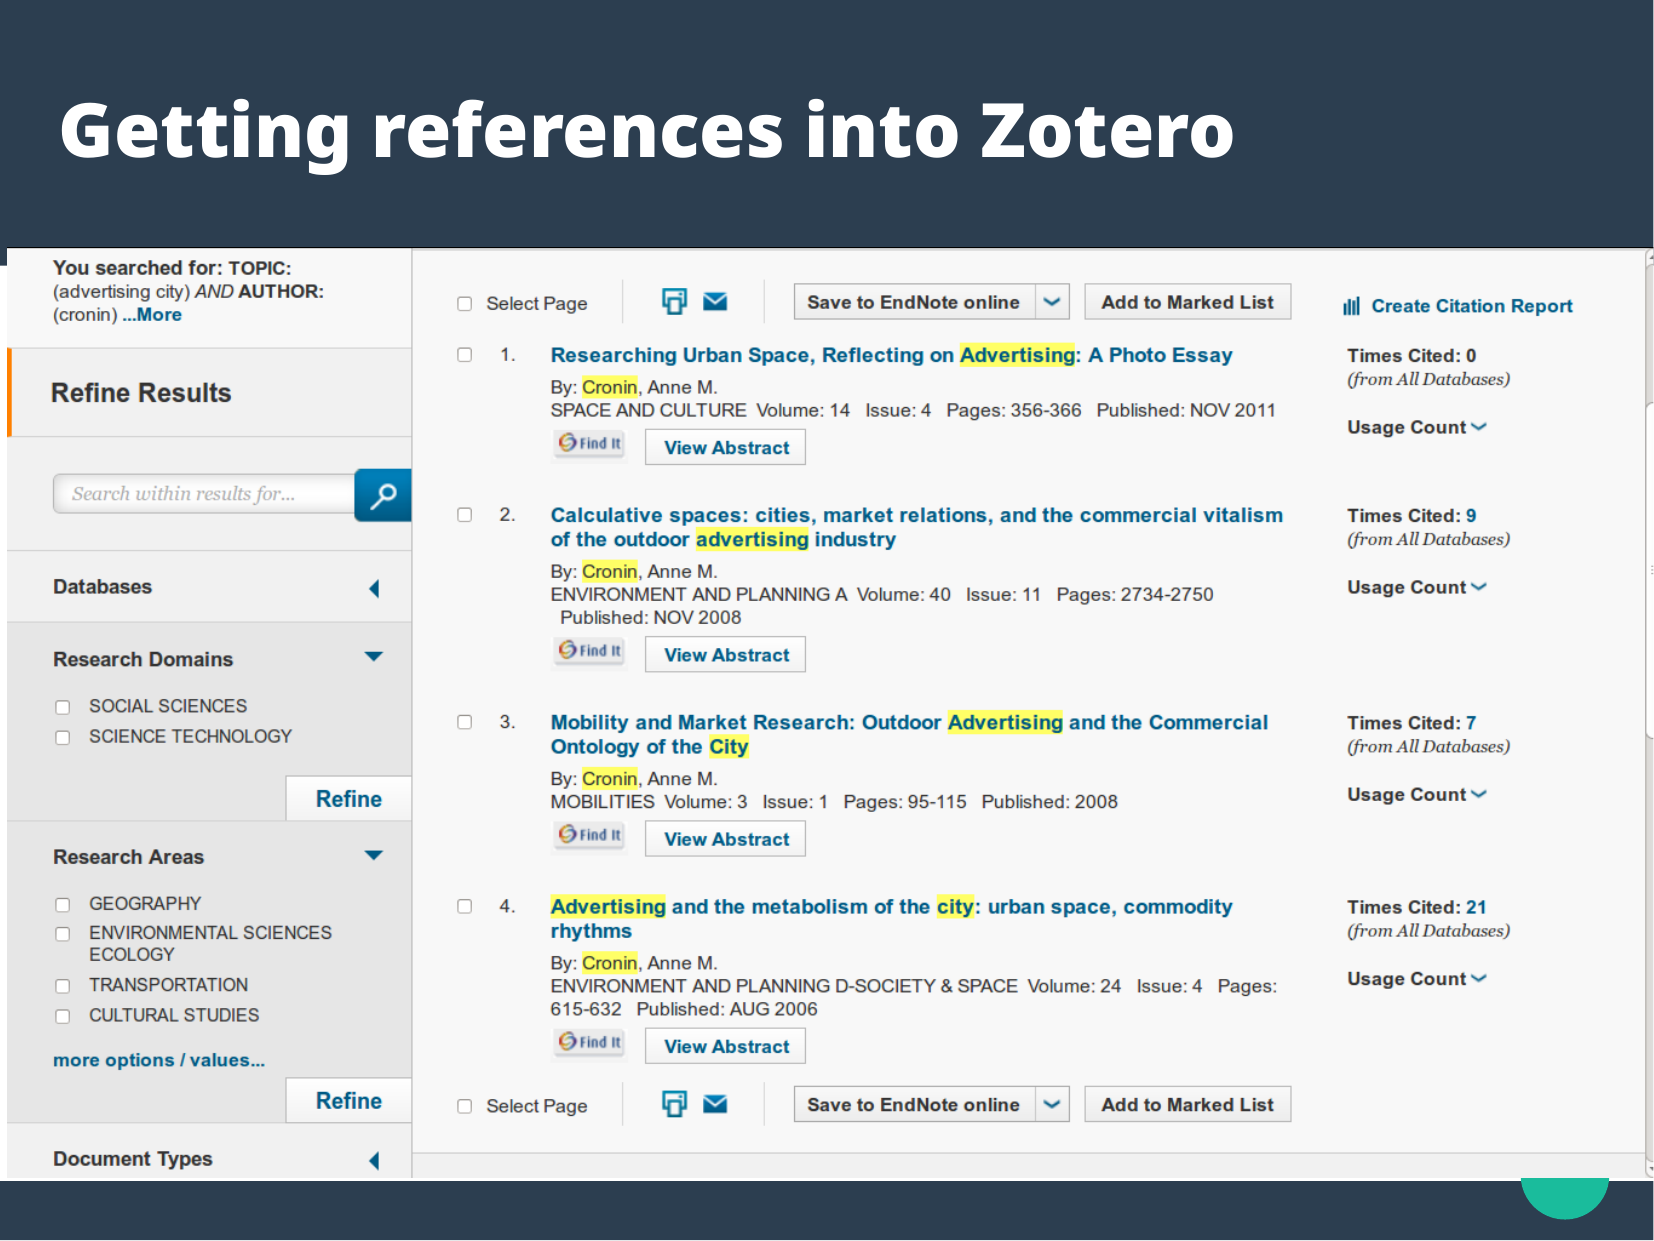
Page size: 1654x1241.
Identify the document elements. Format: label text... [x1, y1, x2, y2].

title Getting references into Zotero [59, 49, 1595, 207]
picture [7, 247, 1654, 1178]
